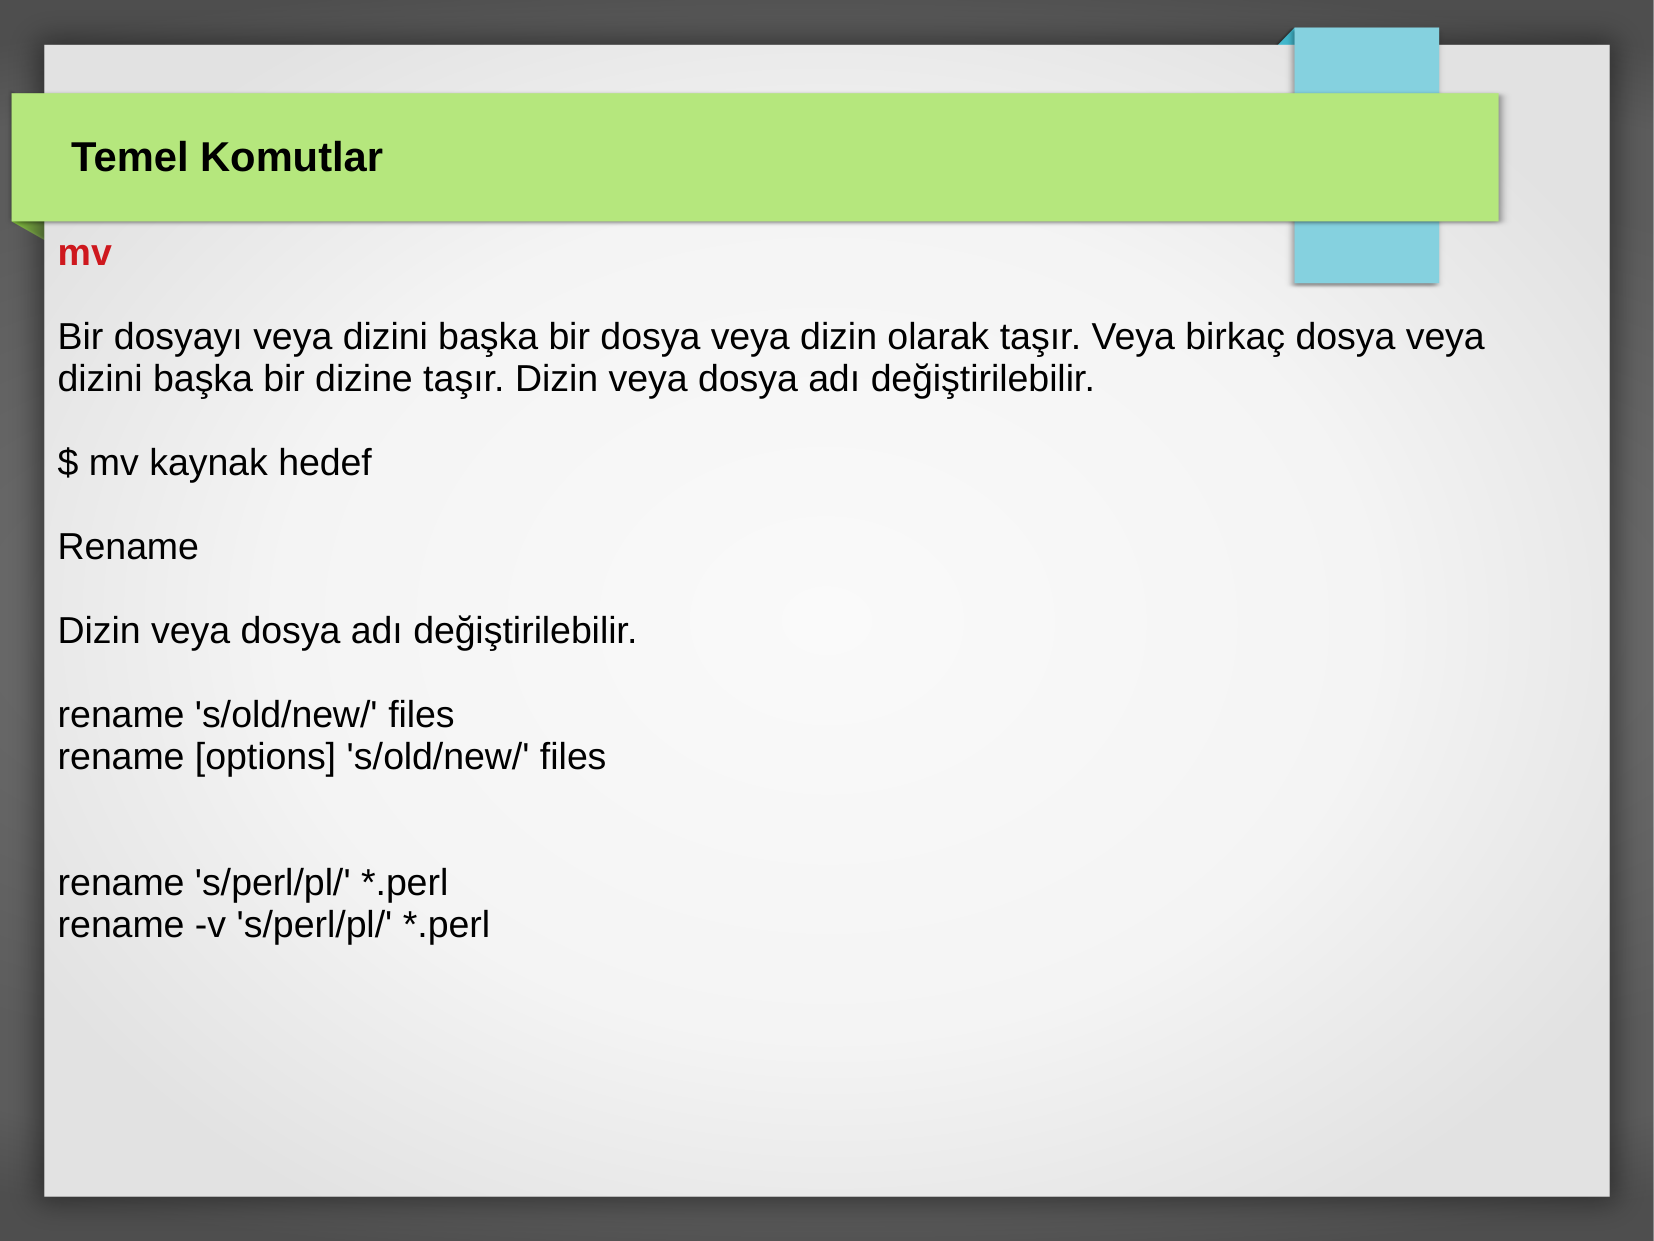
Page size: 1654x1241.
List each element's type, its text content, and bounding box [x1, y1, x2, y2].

text_box Temel Komutlar [56, 126, 426, 207]
picture [0, 0, 1654, 1241]
text_box mv Bir dosyayı veya dizini başka bir dosya veya dizin olarak taşır. Veya birkaç dosya veya dizini başka bir dizine taşır. Dizin veya dosya adı değiştirilebilir. $ mv kaynak hedef Rename Dizin veya dosya adı değiştirilebilir. rename 's/old/new/' files rename [options] 's/old/new/' files rename 's/perl/pl/' *.perl rename -v 's/perl/pl/' *.perl [42, 224, 1501, 954]
